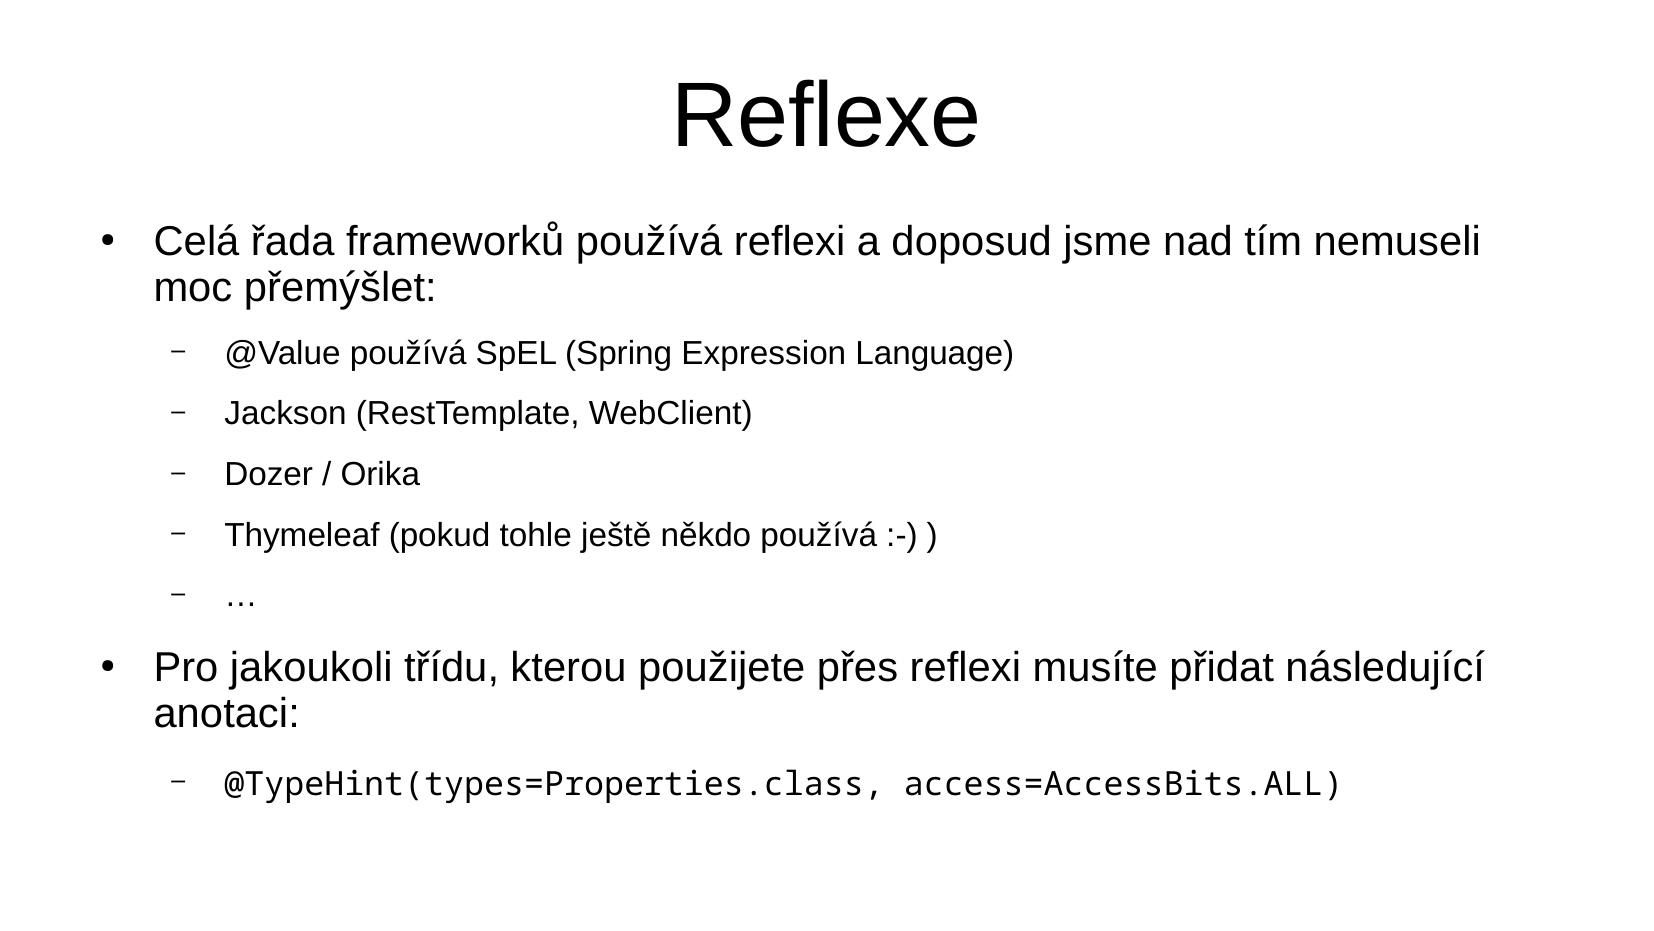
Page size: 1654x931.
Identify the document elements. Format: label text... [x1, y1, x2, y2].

list Celá řada frameworků používá reflexi a doposud jsme nad tím nemuseli moc přemýšlet: @Value používá SpEL (Spring Expression Language) Jackson (RestTemplate, WebClient) Dozer / Orika Thymeleaf (pokud tohle ještě někdo používá :-) ) … Pro jakoukoli třídu, kterou použijete přes reflexi musíte přidat následující anotaci: @TypeHint(types=Properties.class, access=AccessBits.ALL) [82, 217, 1571, 901]
title Reflexe [82, 37, 1571, 193]
